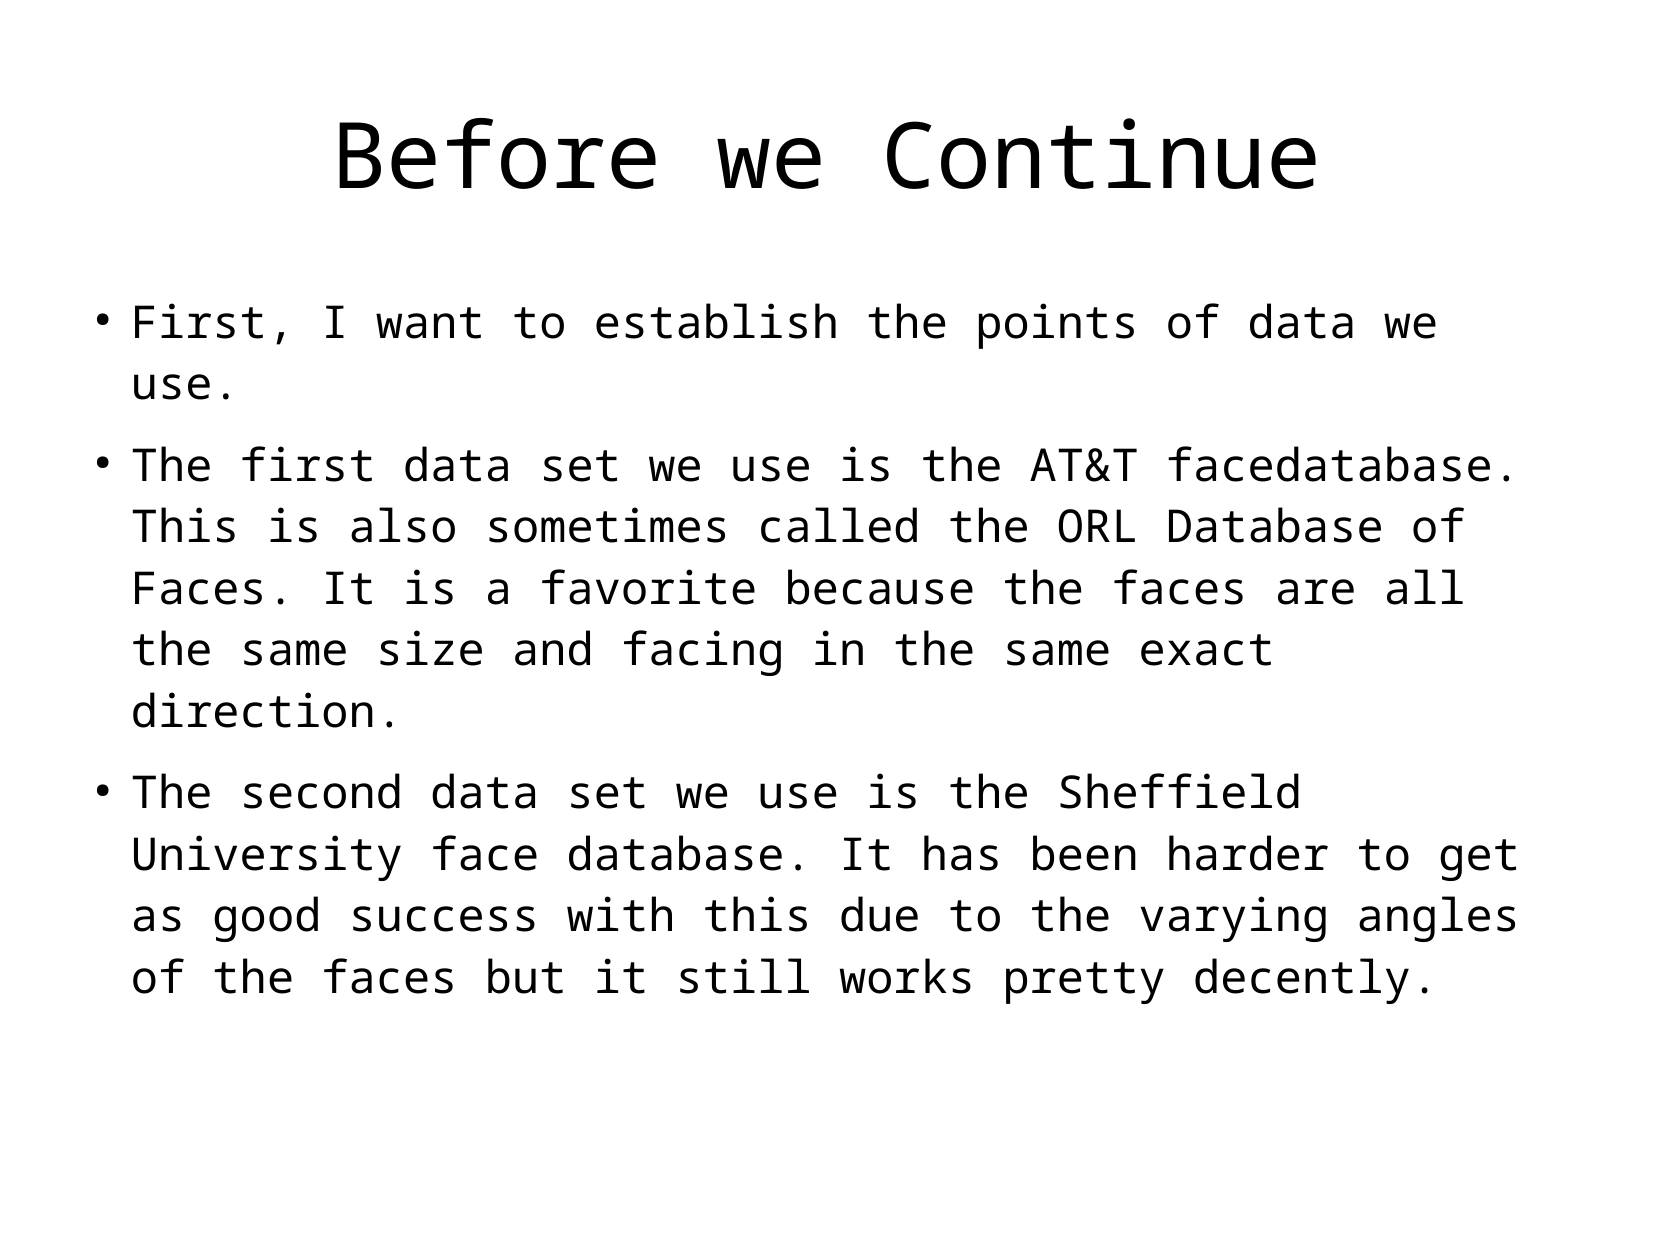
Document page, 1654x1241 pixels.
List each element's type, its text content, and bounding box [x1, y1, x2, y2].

list First, I want to establish the points of data we use. The first data set we use is the AT&T facedatabase. This is also sometimes called the ORL Database of Faces. It is a favorite because the faces are all the same size and facing in the same exact direction. The second data set we use is the Sheffield University face database. It has been harder to get as good success with this due to the varying angles of the faces but it still works pretty decently. [82, 290, 1571, 1010]
title Before we Continue [82, 49, 1571, 257]
